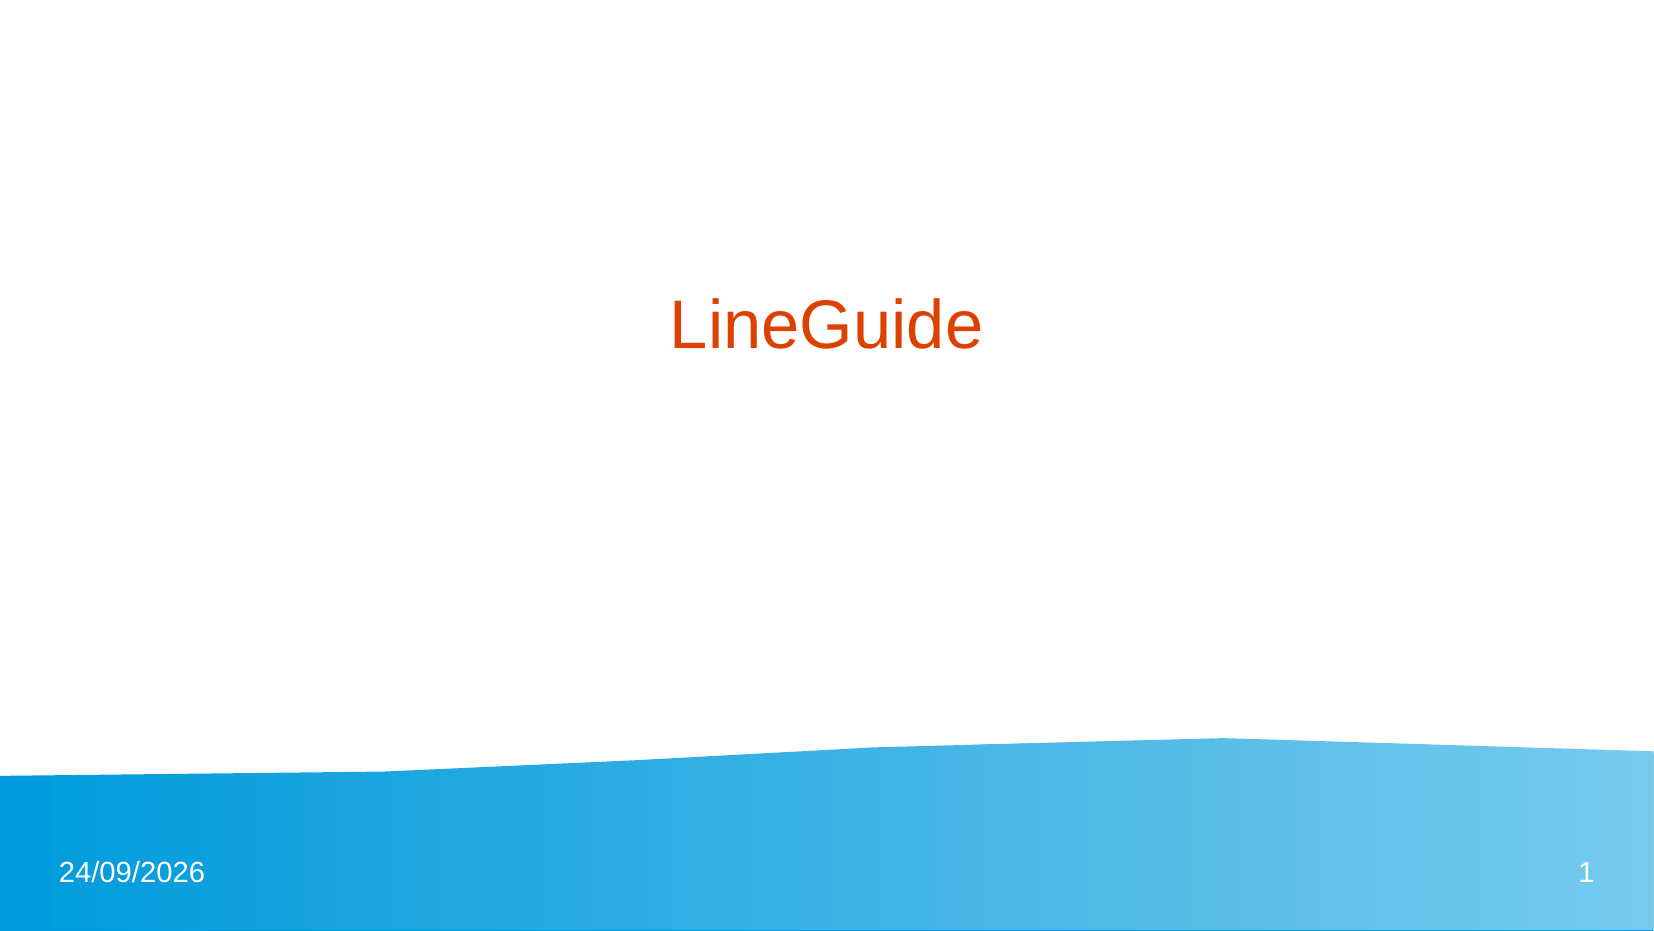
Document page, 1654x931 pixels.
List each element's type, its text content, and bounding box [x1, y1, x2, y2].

title LineGuide [88, 236, 1565, 414]
